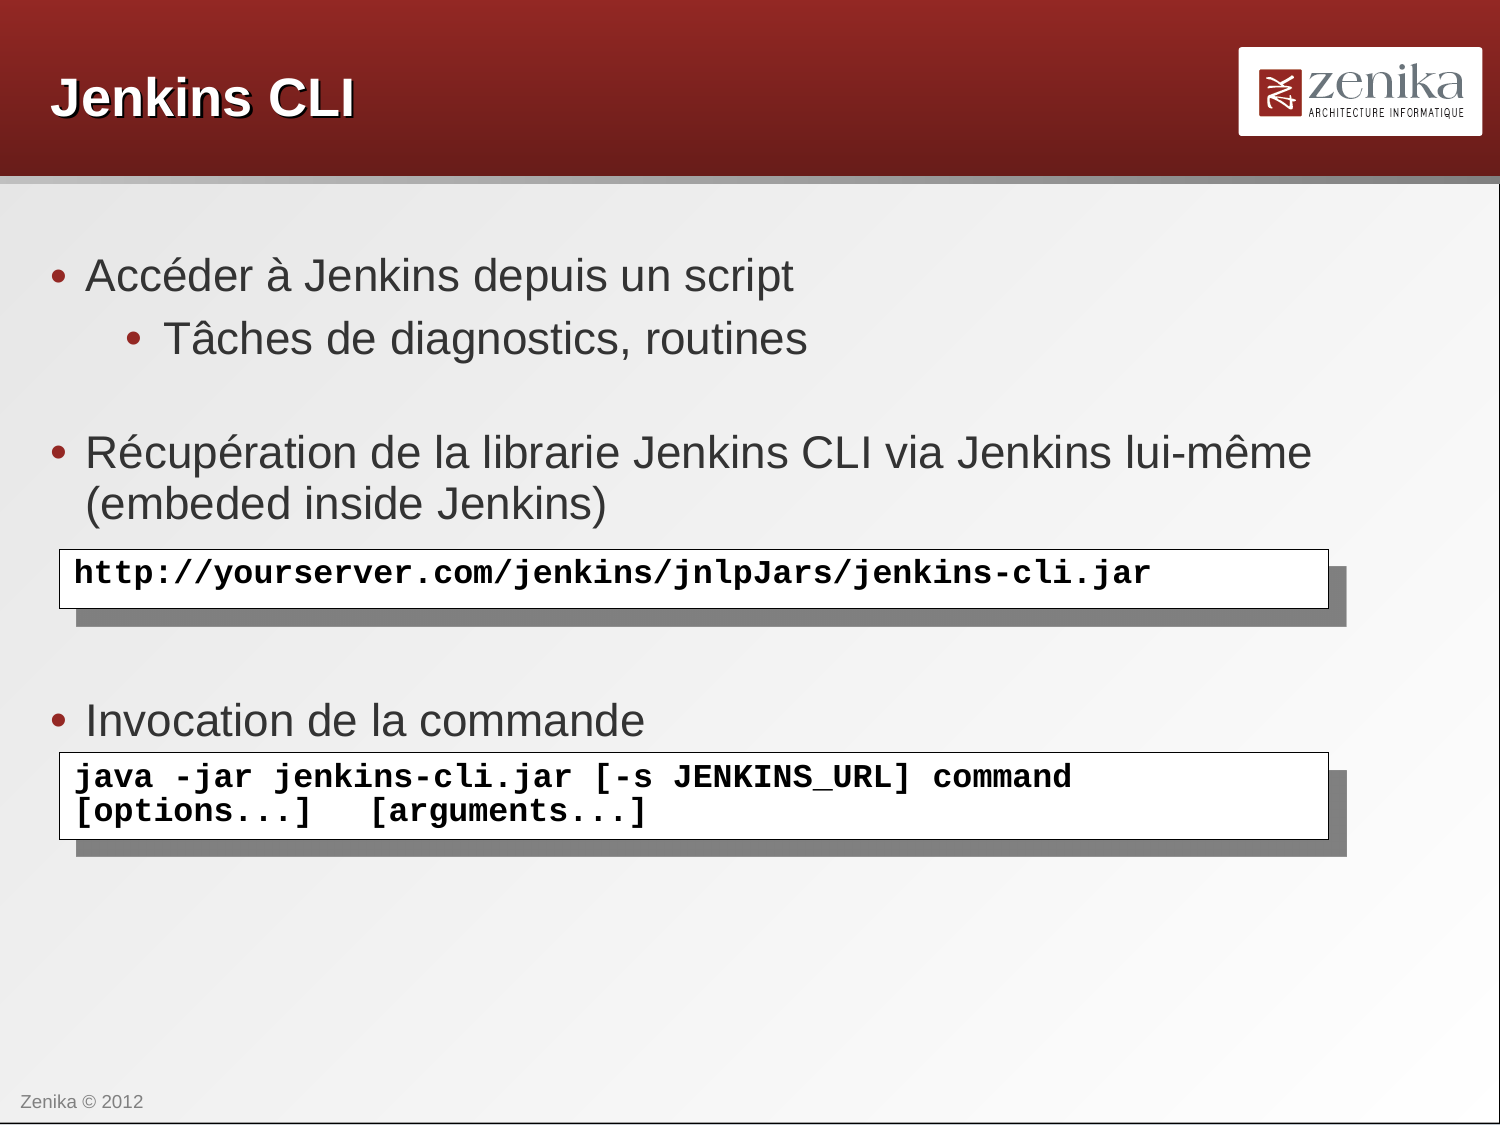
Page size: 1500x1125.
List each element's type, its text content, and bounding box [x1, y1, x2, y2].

text_box java -jar jenkins-cli.jar [-s JENKINS_URL] command [options...] [arguments...] [59, 752, 1329, 840]
title Jenkins CLI [50, 22, 1206, 172]
list Accéder à Jenkins depuis un script Tâches de diagnostics, routines Récupération de la librarie Jenkins CLI via Jenkins lui-même (embeded inside Jenkins) Invocation de la commande [50, 249, 1435, 1064]
picture [1257, 58, 1464, 125]
text_box http://yourserver.com/jenkins/jnlpJars/jenkins-cli.jar [59, 549, 1329, 609]
